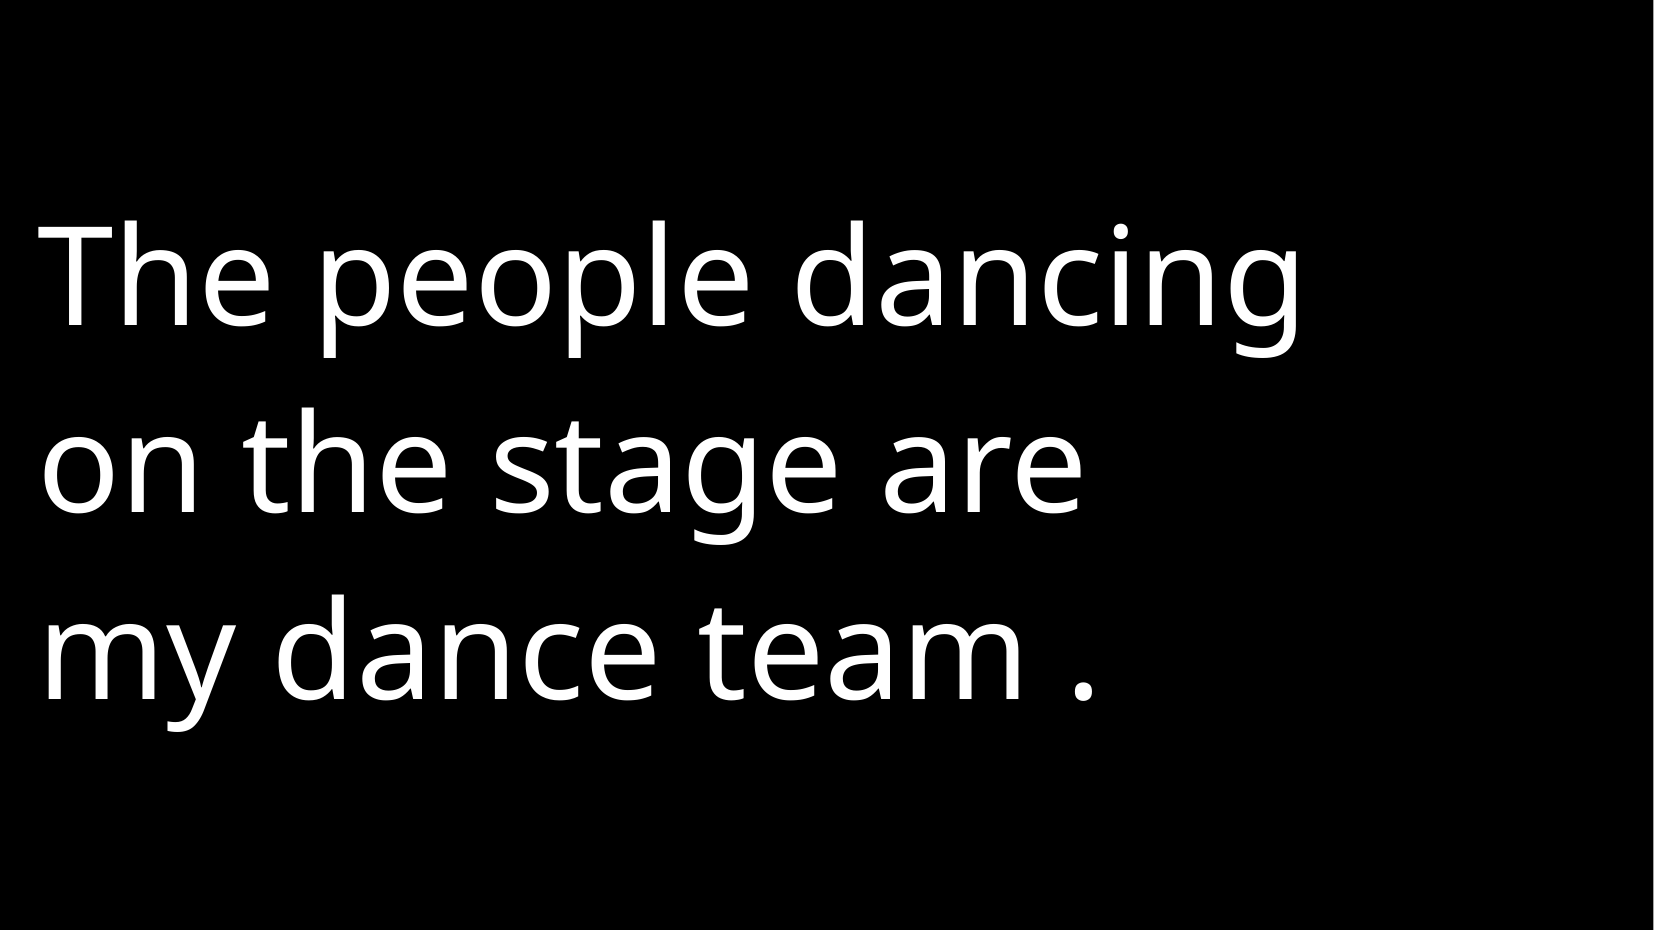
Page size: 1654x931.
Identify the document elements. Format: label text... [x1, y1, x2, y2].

title The people dancing on the stage are my dance team . [37, 19, 1612, 900]
